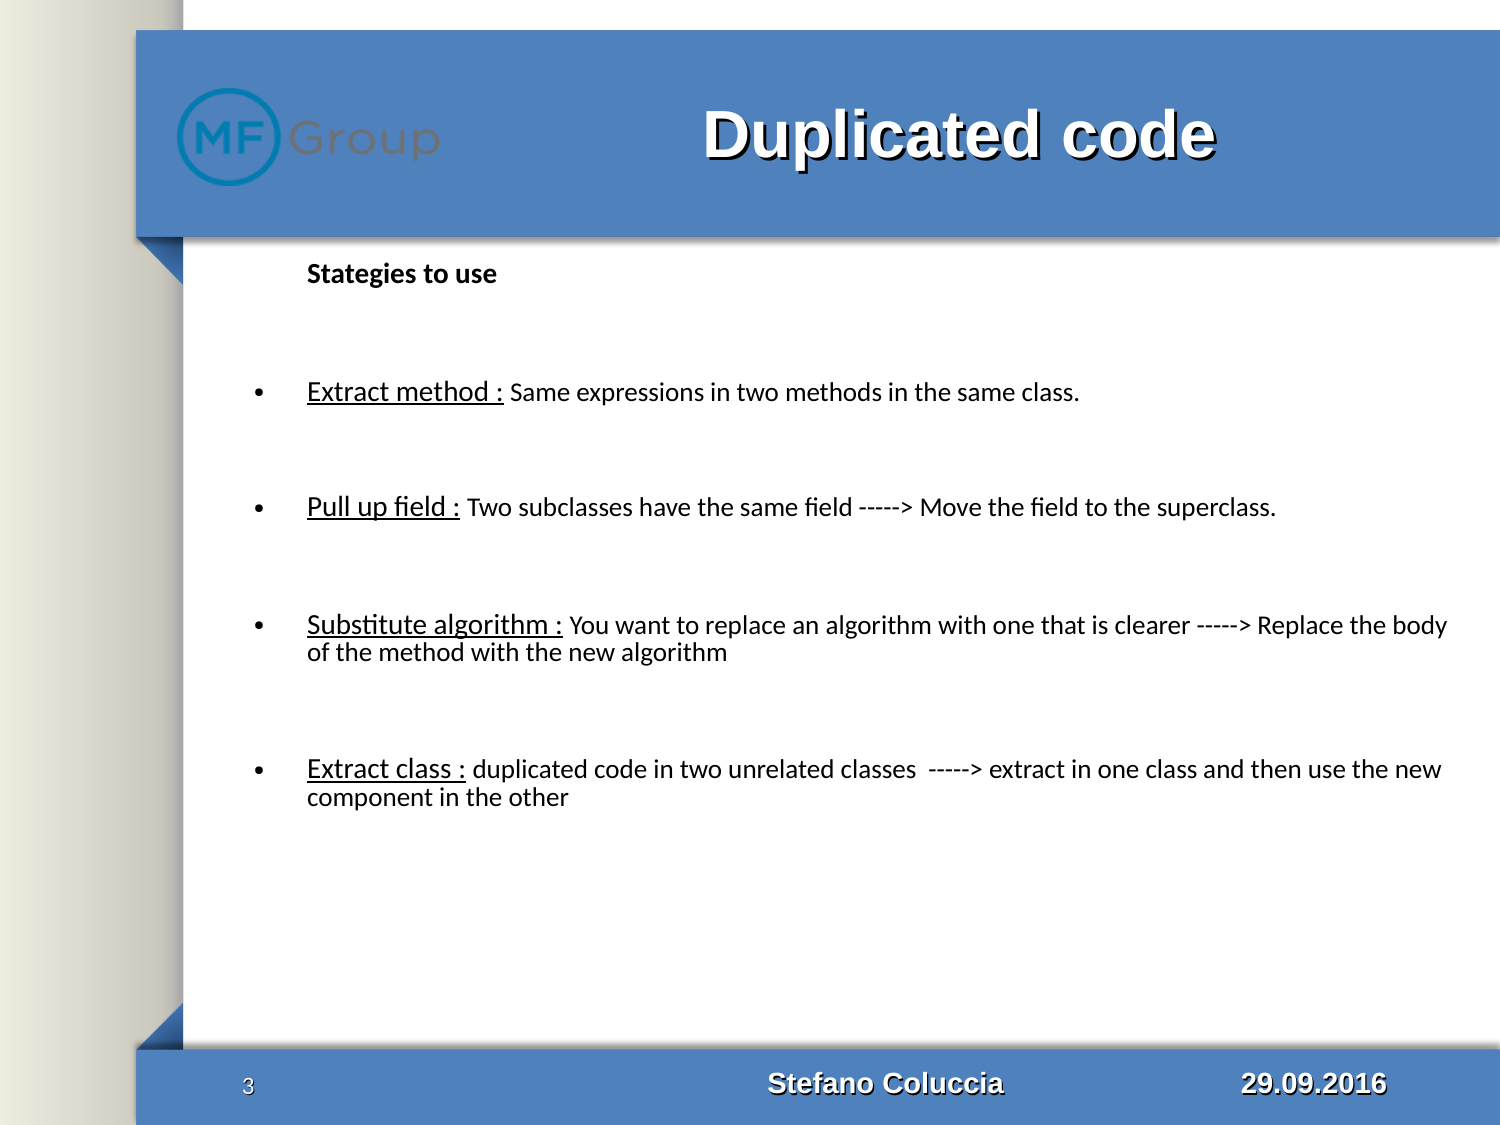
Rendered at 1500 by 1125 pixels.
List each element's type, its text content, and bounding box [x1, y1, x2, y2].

title Stefano Coluccia [738, 1062, 1034, 1105]
title 29.09.2016 [1151, 1062, 1477, 1105]
list Stategies to use Extract method : Same expressions in two methods in the same class. Pull up field : Two subclasses have the same field -----> Move the field to the superclass. Substitute algorithm : You want to replace an algorithm with one that is clearer -----> Replace the body of the method with the new algorithm Extract class : duplicated code in two unrelated classes -----> extract in one class and then use the new component in the other [236, 261, 1453, 975]
title Duplicated code [472, 57, 1447, 211]
picture [0, 0, 1500, 1125]
